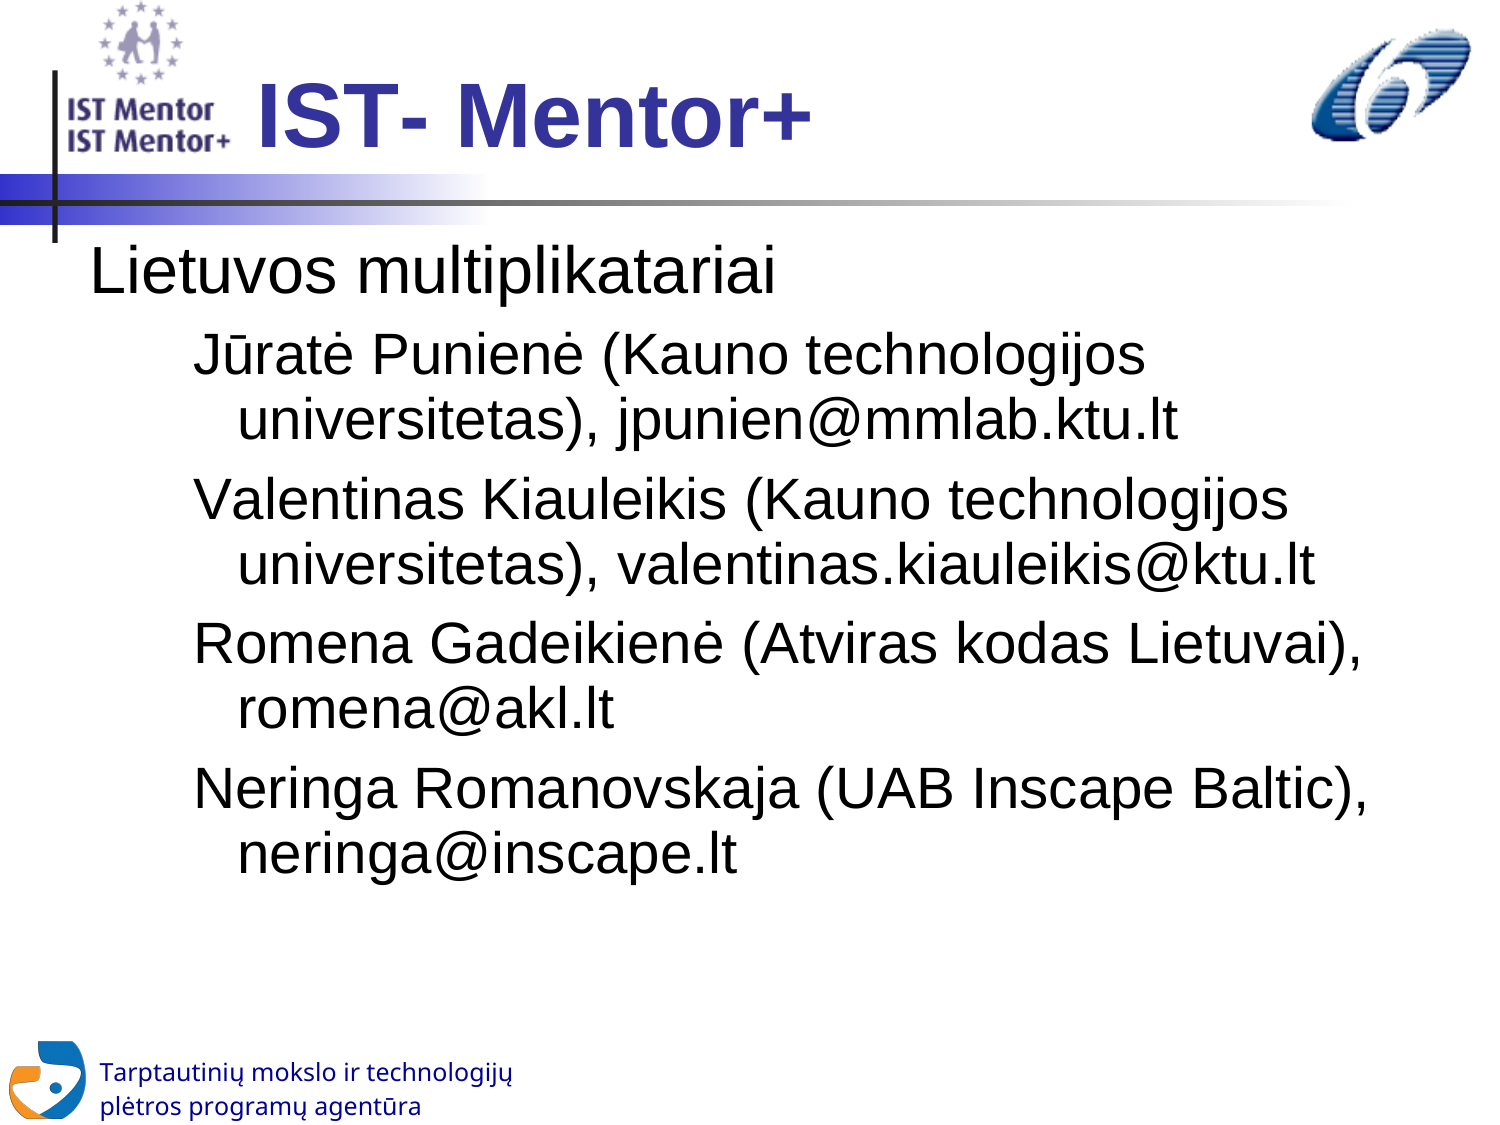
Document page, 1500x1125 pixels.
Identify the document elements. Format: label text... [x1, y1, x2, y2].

picture [64, 0, 236, 163]
title IST- Mentor+ [242, 37, 1329, 175]
picture [9, 1041, 86, 1119]
list Lietuvos multiplikatariai Jūratė Punienė (Kauno technologijos universitetas), jpunien@mmlab.ktu.lt Valentinas Kiauleikis (Kauno technologijos universitetas), valentinas.kiauleikis@ktu.lt Romena Gadeikienė (Atviras kodas Lietuvai), romena@akl.lt Neringa Romanovskaja (UAB Inscape Baltic), neringa@inscape.lt [74, 224, 1475, 1051]
picture [1305, 22, 1477, 152]
